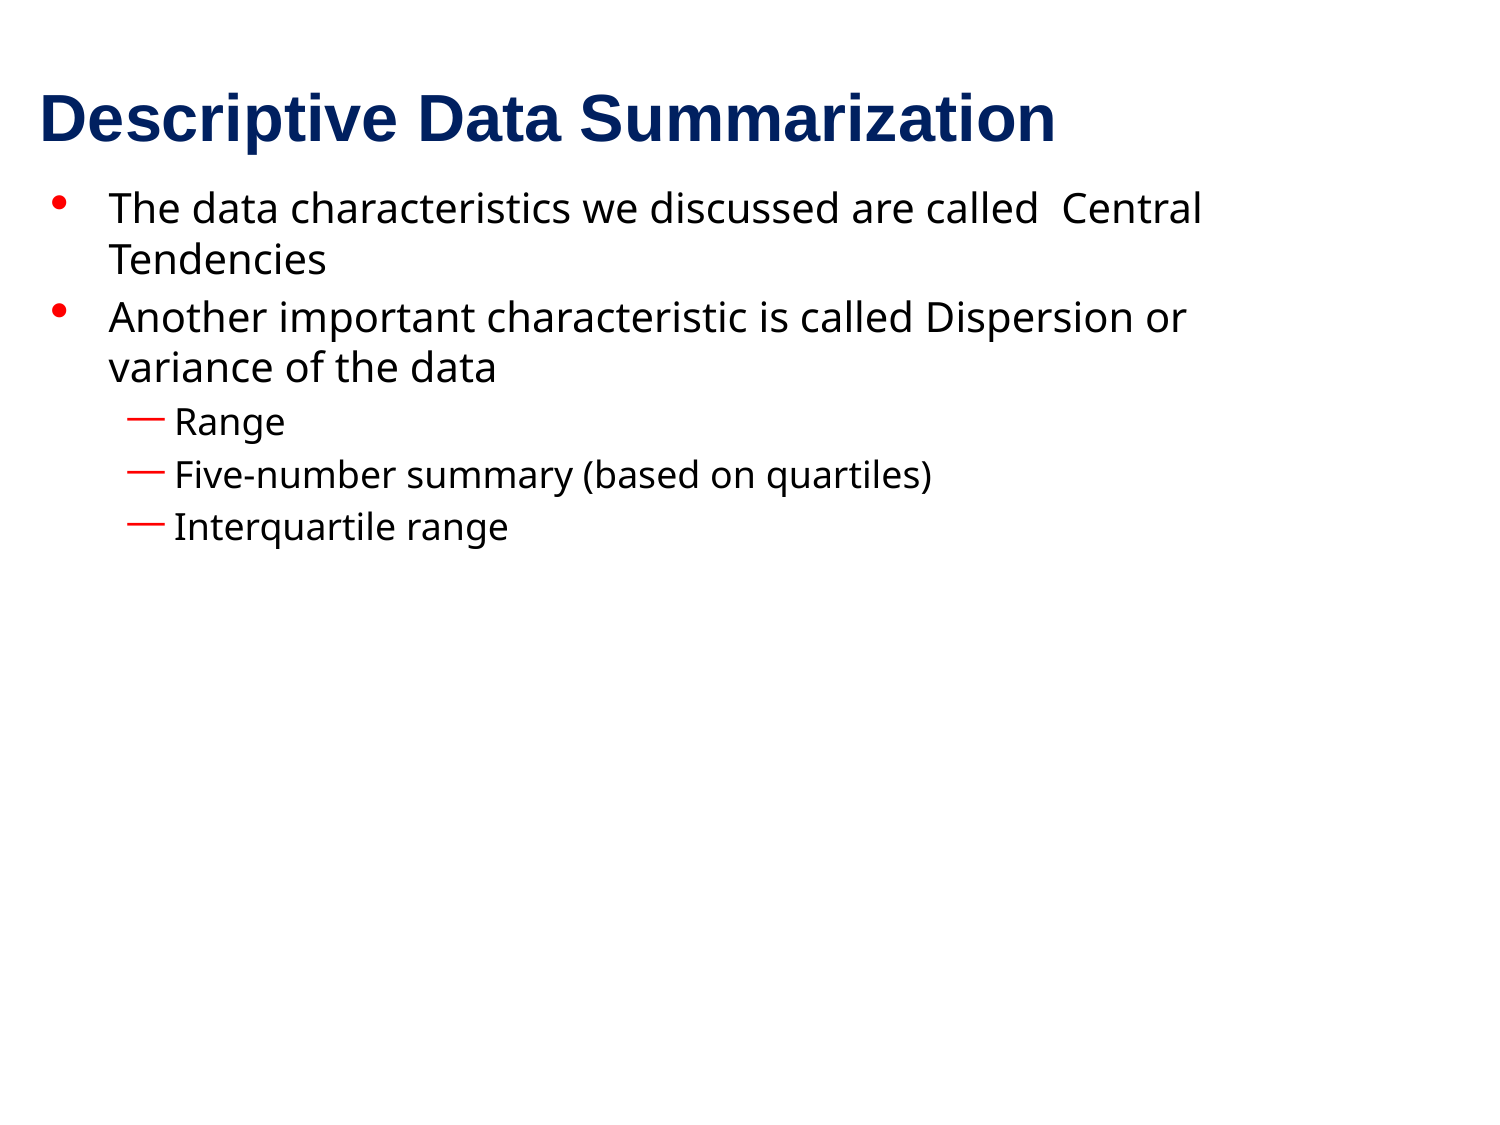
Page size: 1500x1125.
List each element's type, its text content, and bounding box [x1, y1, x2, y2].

title Descriptive Data Summarization [24, 24, 1096, 162]
list The data characteristics we discussed are called Central Tendencies Another important characteristic is called Dispersion or variance of the data Range Five-number summary (based on quartiles) Interquartile range [37, 174, 1379, 1087]
